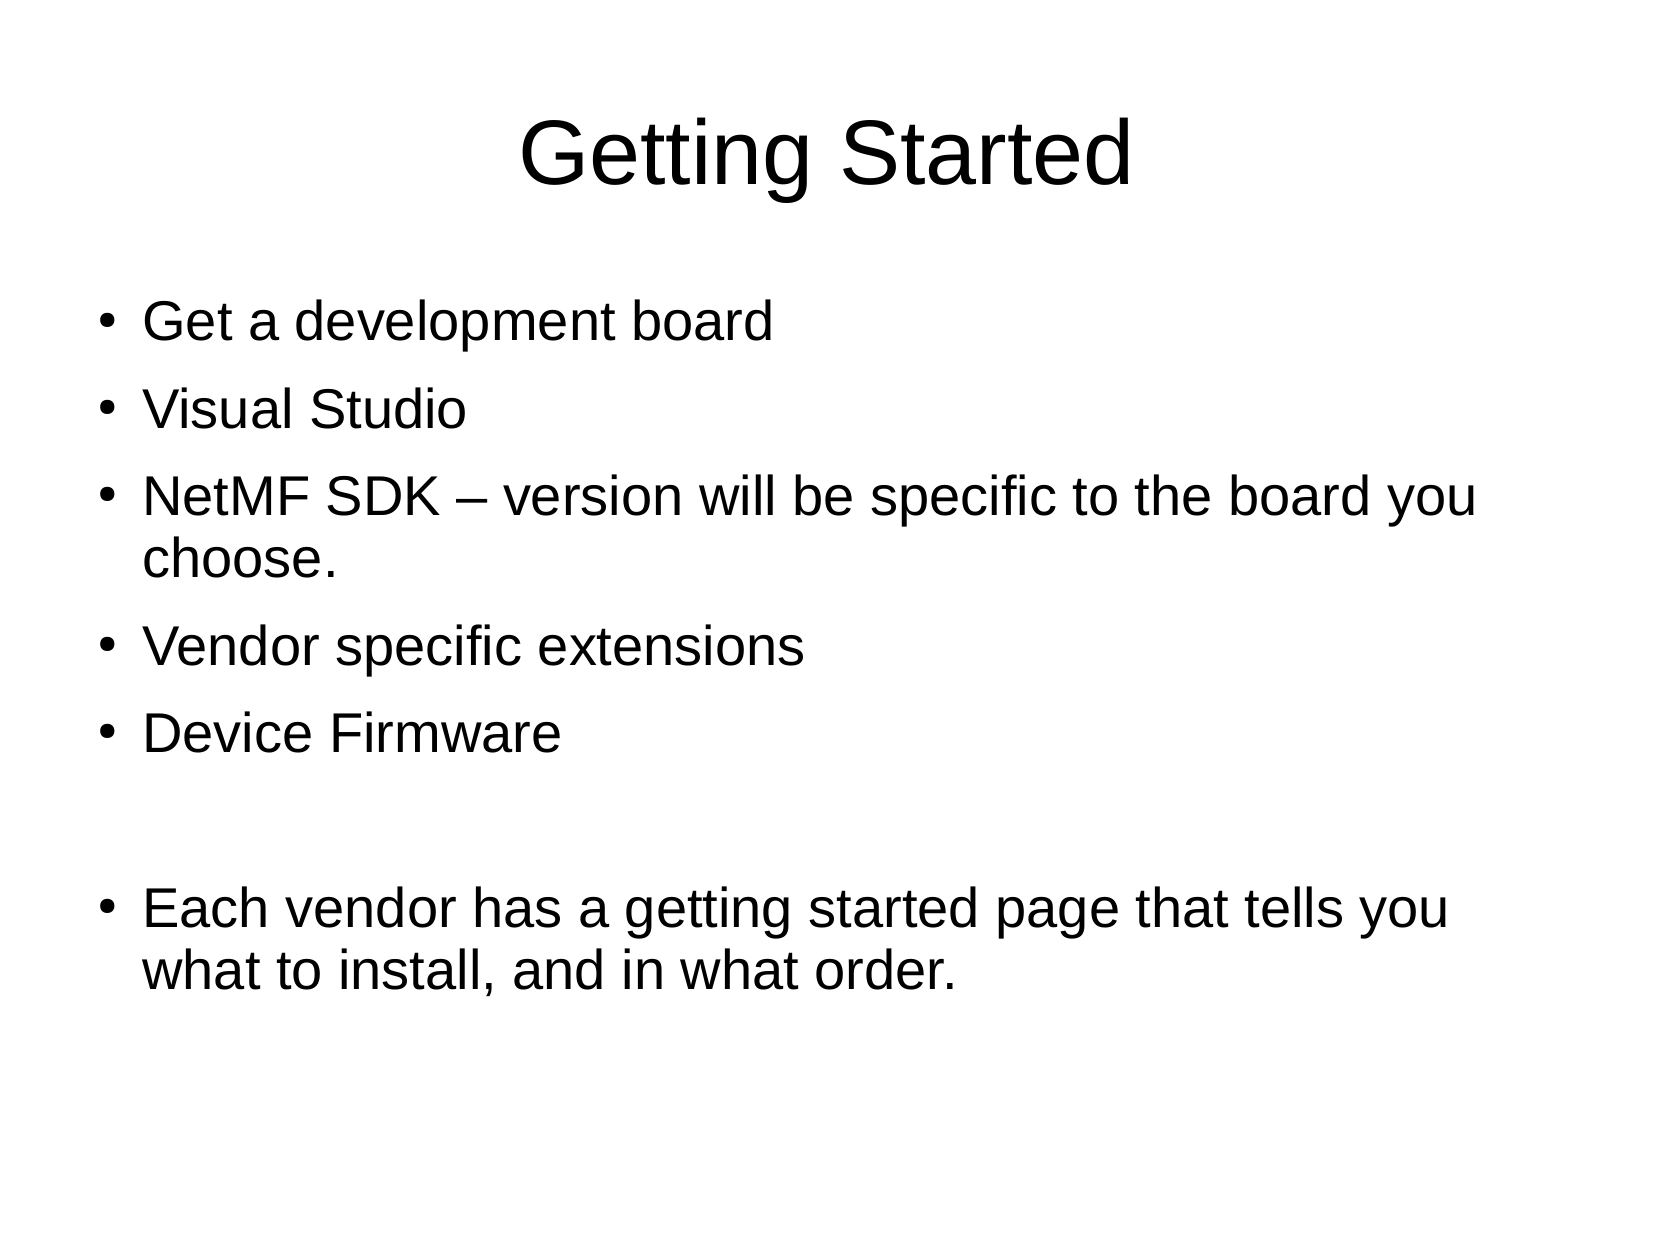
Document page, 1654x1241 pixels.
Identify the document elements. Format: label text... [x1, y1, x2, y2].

title Getting Started [82, 49, 1571, 257]
list Get a development board Visual Studio NetMF SDK – version will be specific to the board you choose. Vendor specific extensions Device Firmware Each vendor has a getting started page that tells you what to install, and in what order. [82, 290, 1571, 1010]
